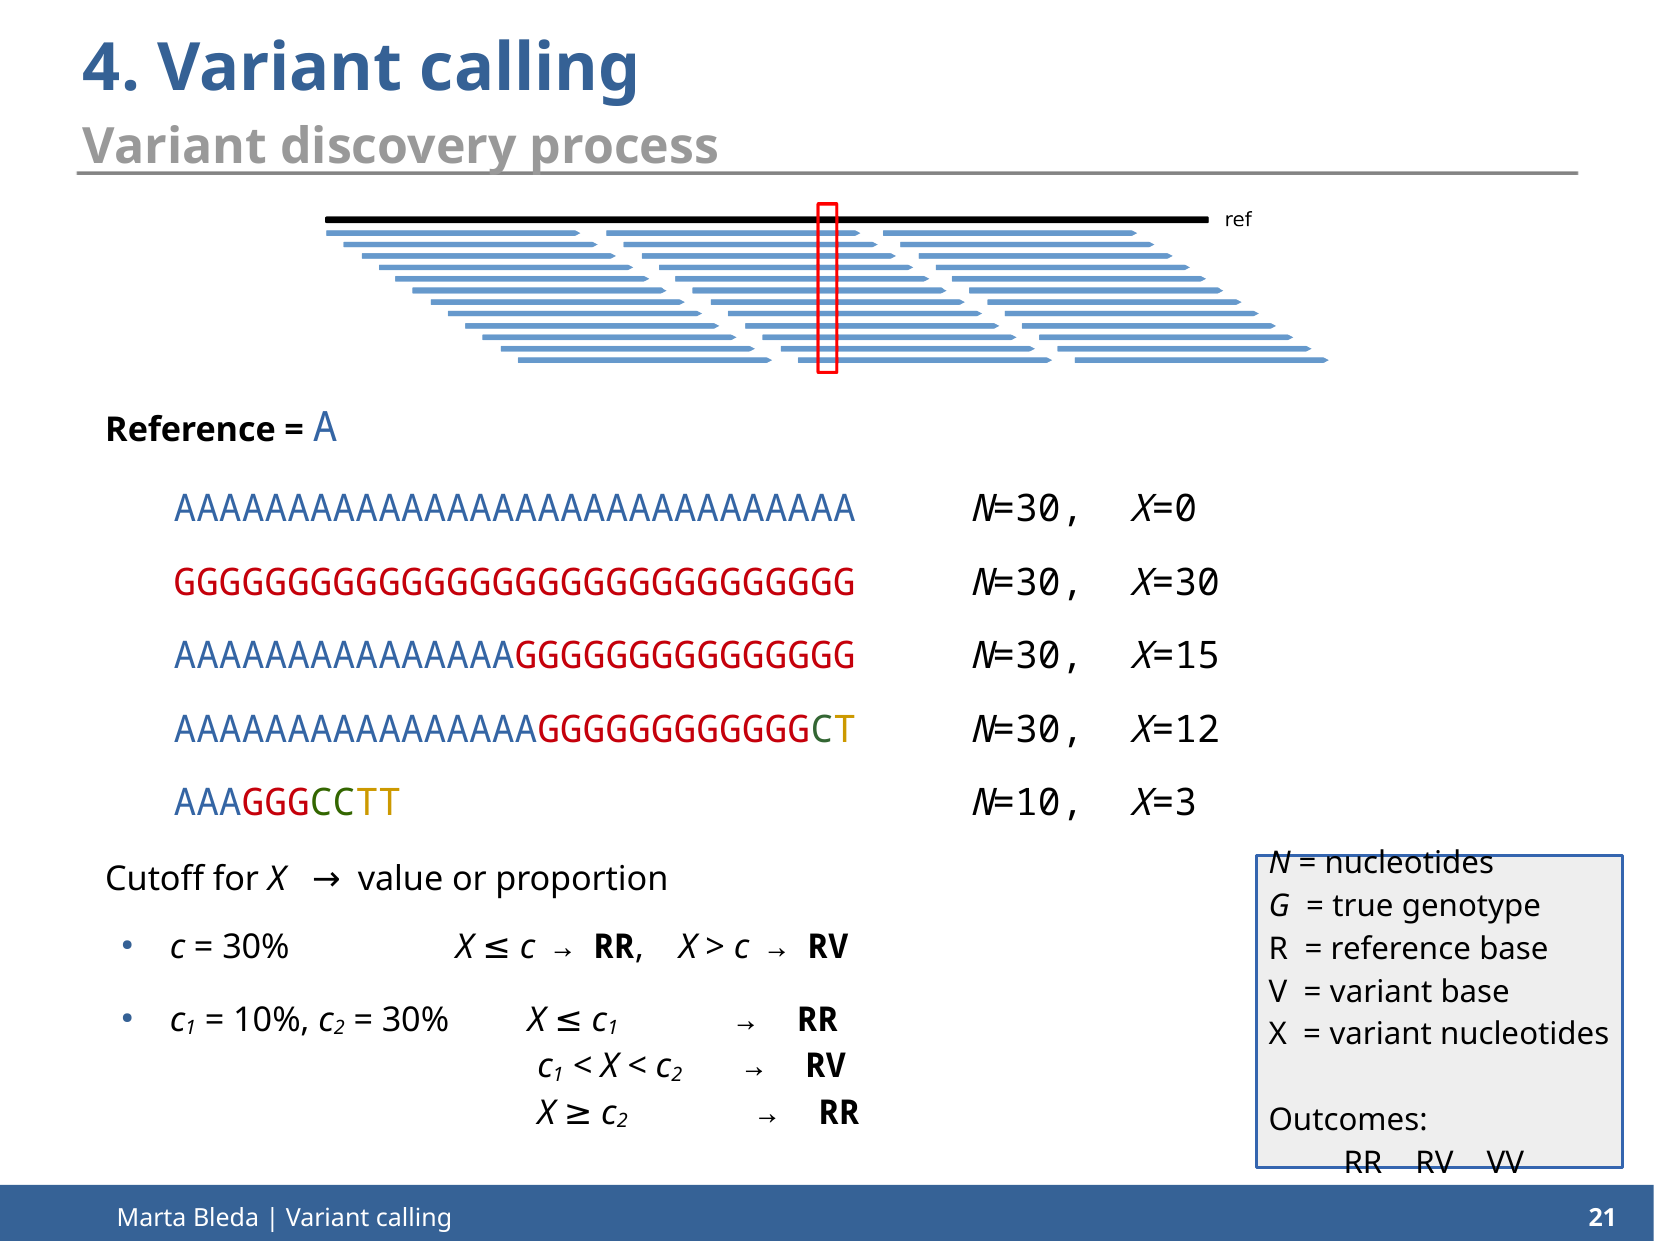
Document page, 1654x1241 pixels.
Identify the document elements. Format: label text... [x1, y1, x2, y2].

picture [325, 202, 1329, 374]
title 4. Variant calling Variant discovery process [82, 31, 1571, 166]
list Reference = A AAAAAAAAAAAAAAAAAAAAAAAAAAAAAA N=30, X=0 GGGGGGGGGGGGGGGGGGGGGGGGGGGGGG N=30, X=30 AAAAAAAAAAAAAAAGGGGGGGGGGGGGGG N=30, X=15 AAAAAAAAAAAAAAAAGGGGGGGGGGGGCT N=30, X=12 AAAGGGCCTT N=10, X=3 Cutoff for X → value or proportion c = 30% X ≤ c → RR, X > c → RV c1 = 10%, c2 = 30% X ≤ c1 → RR c1 < X < c2 → RV X ≥ c2 → RR [105, 396, 1572, 1139]
picture [540, 170, 1580, 175]
picture [497, 170, 533, 175]
picture [74, 170, 490, 175]
text_box N = nucleotides G = true genotype R = reference base V = variant base X = variant nucleotides Outcomes: RR RV VV [1256, 855, 1623, 1168]
